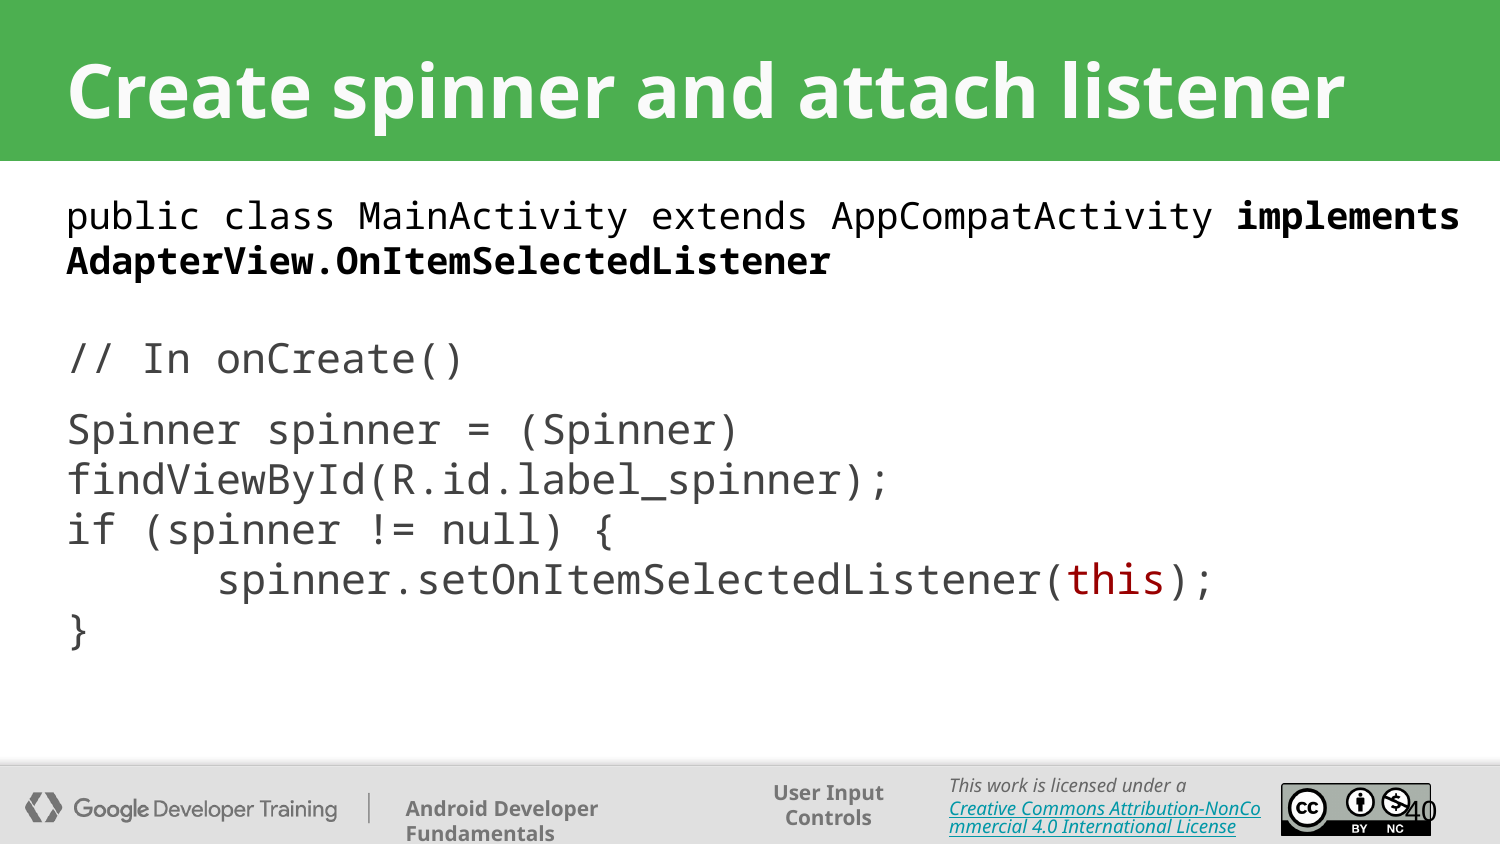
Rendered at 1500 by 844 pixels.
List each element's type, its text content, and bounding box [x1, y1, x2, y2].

list public class MainActivity extends AppCompatActivity implements AdapterView.OnItemSelectedListener // In onCreate() Spinner spinner = (Spinner) findViewById(R.id.label_spinner); if (spinner != null) { spinner.setOnItemSelectedListener(this); } [51, 176, 1480, 730]
title Create spinner and attach listener [51, 28, 1449, 122]
slide_number <number> [1389, 777, 1480, 842]
picture [0, 161, 1500, 844]
